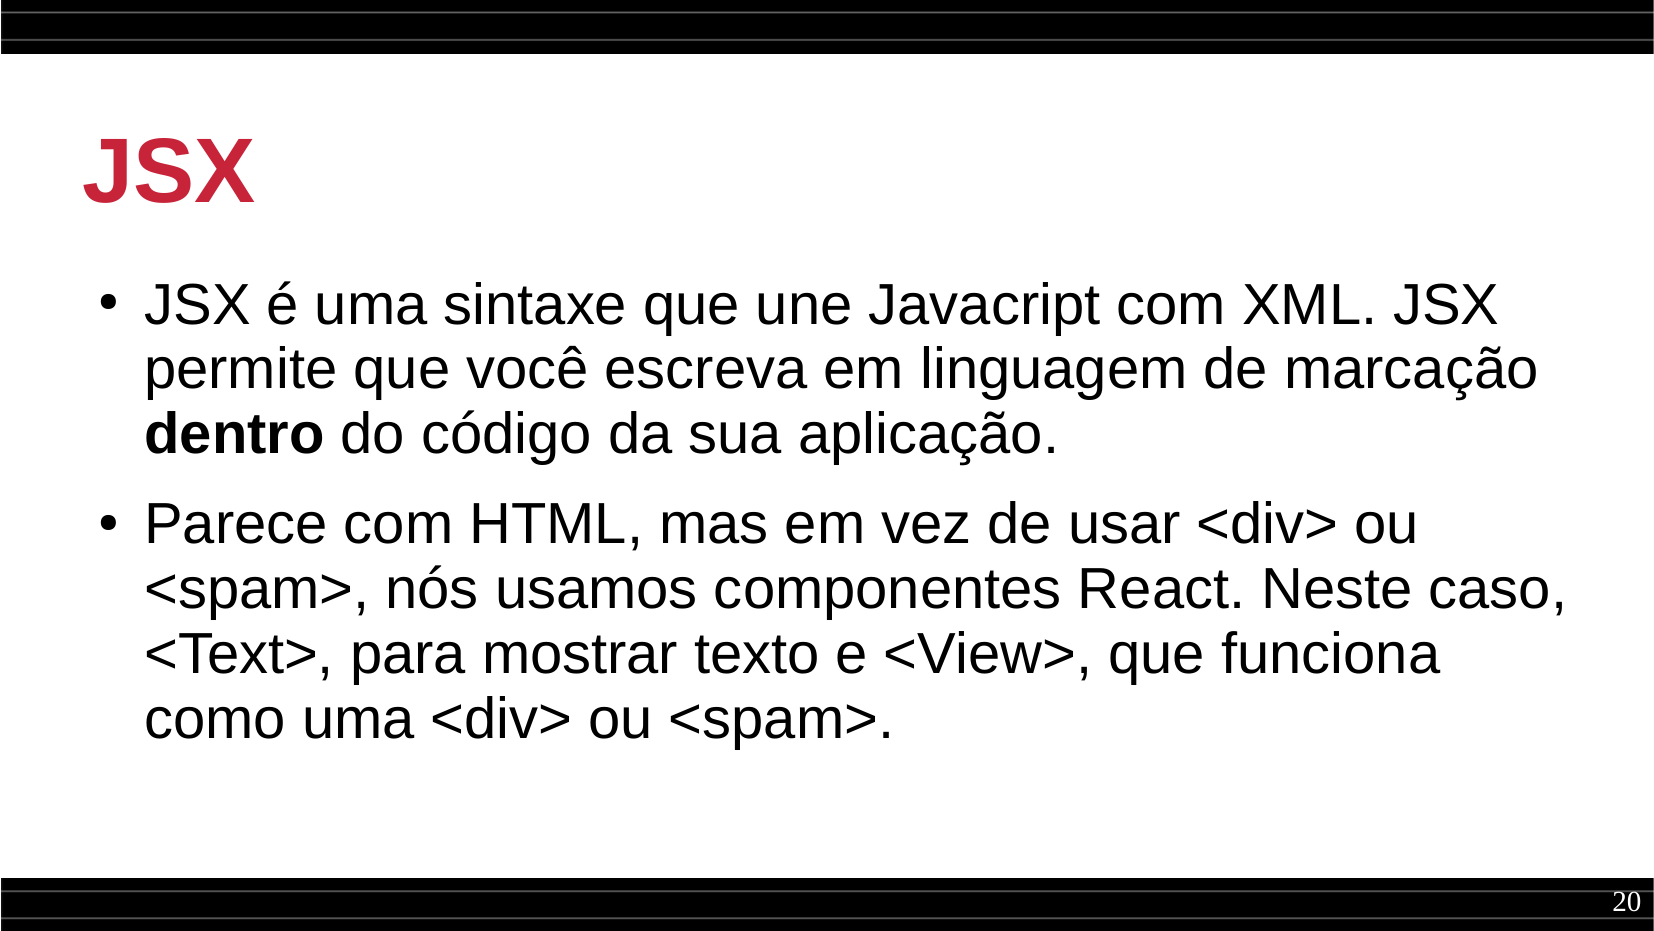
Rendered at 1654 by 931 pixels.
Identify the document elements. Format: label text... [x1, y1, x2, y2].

picture [1, 878, 1654, 931]
picture [1, 0, 1654, 54]
list JSX é uma sintaxe que une Javacript com XML. JSX permite que você escreva em linguagem de marcação dentro do código da sua aplicação. Parece com HTML, mas em vez de usar <div> ou <spam>, nós usamos componentes React. Neste caso, <Text>, para mostrar texto e <View>, que funciona como uma <div> ou <spam>. [82, 271, 1571, 758]
title JSX [82, 92, 1571, 249]
